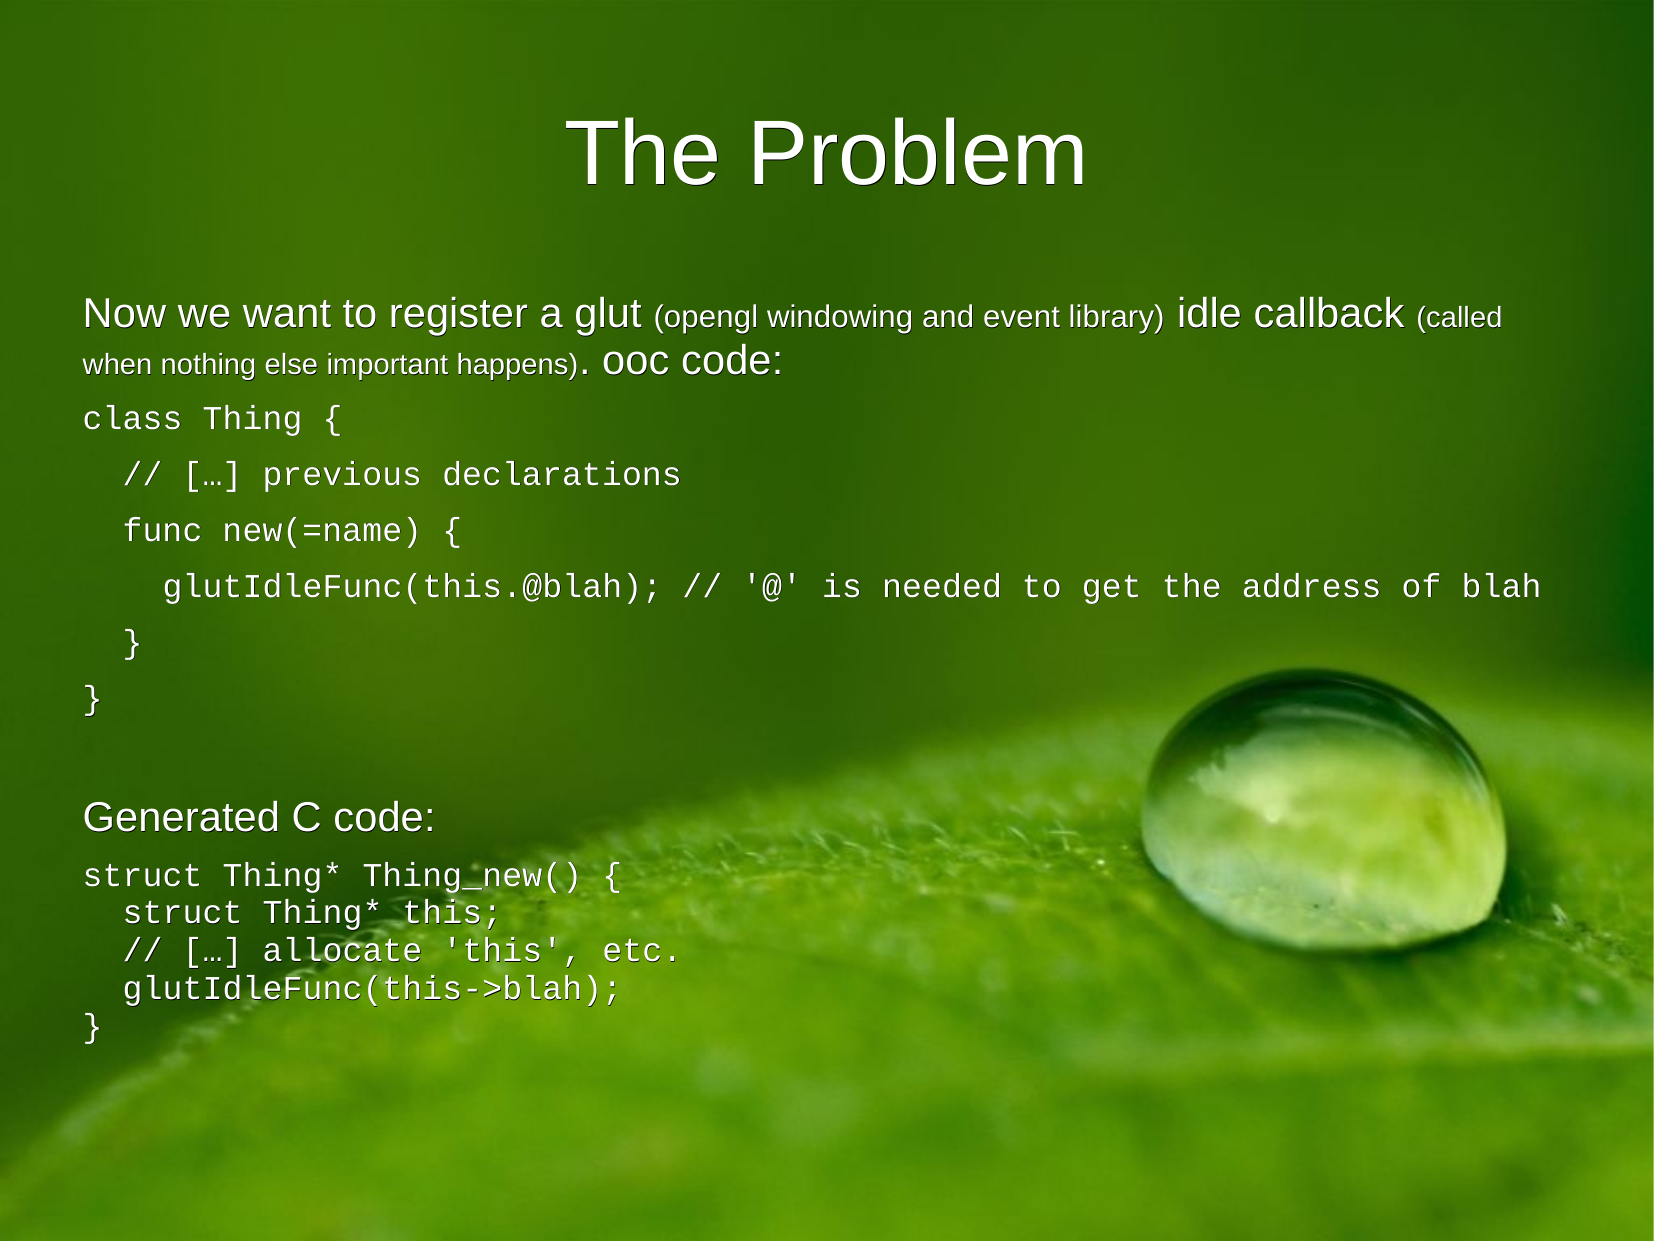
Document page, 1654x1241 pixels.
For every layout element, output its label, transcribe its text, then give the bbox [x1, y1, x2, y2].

picture [0, 0, 1654, 1241]
list Now we want to register a glut (opengl windowing and event library) idle callback (called when nothing else important happens). ooc code: class Thing { // […] previous declarations func new(=name) { glutIdleFunc(this.@blah); // '@' is needed to get the address of blah } } Generated C code: struct Thing* Thing_new() { struct Thing* this; // […] allocate 'this', etc. glutIdleFunc(this->blah); } [82, 290, 1571, 1109]
title The Problem [82, 49, 1571, 257]
